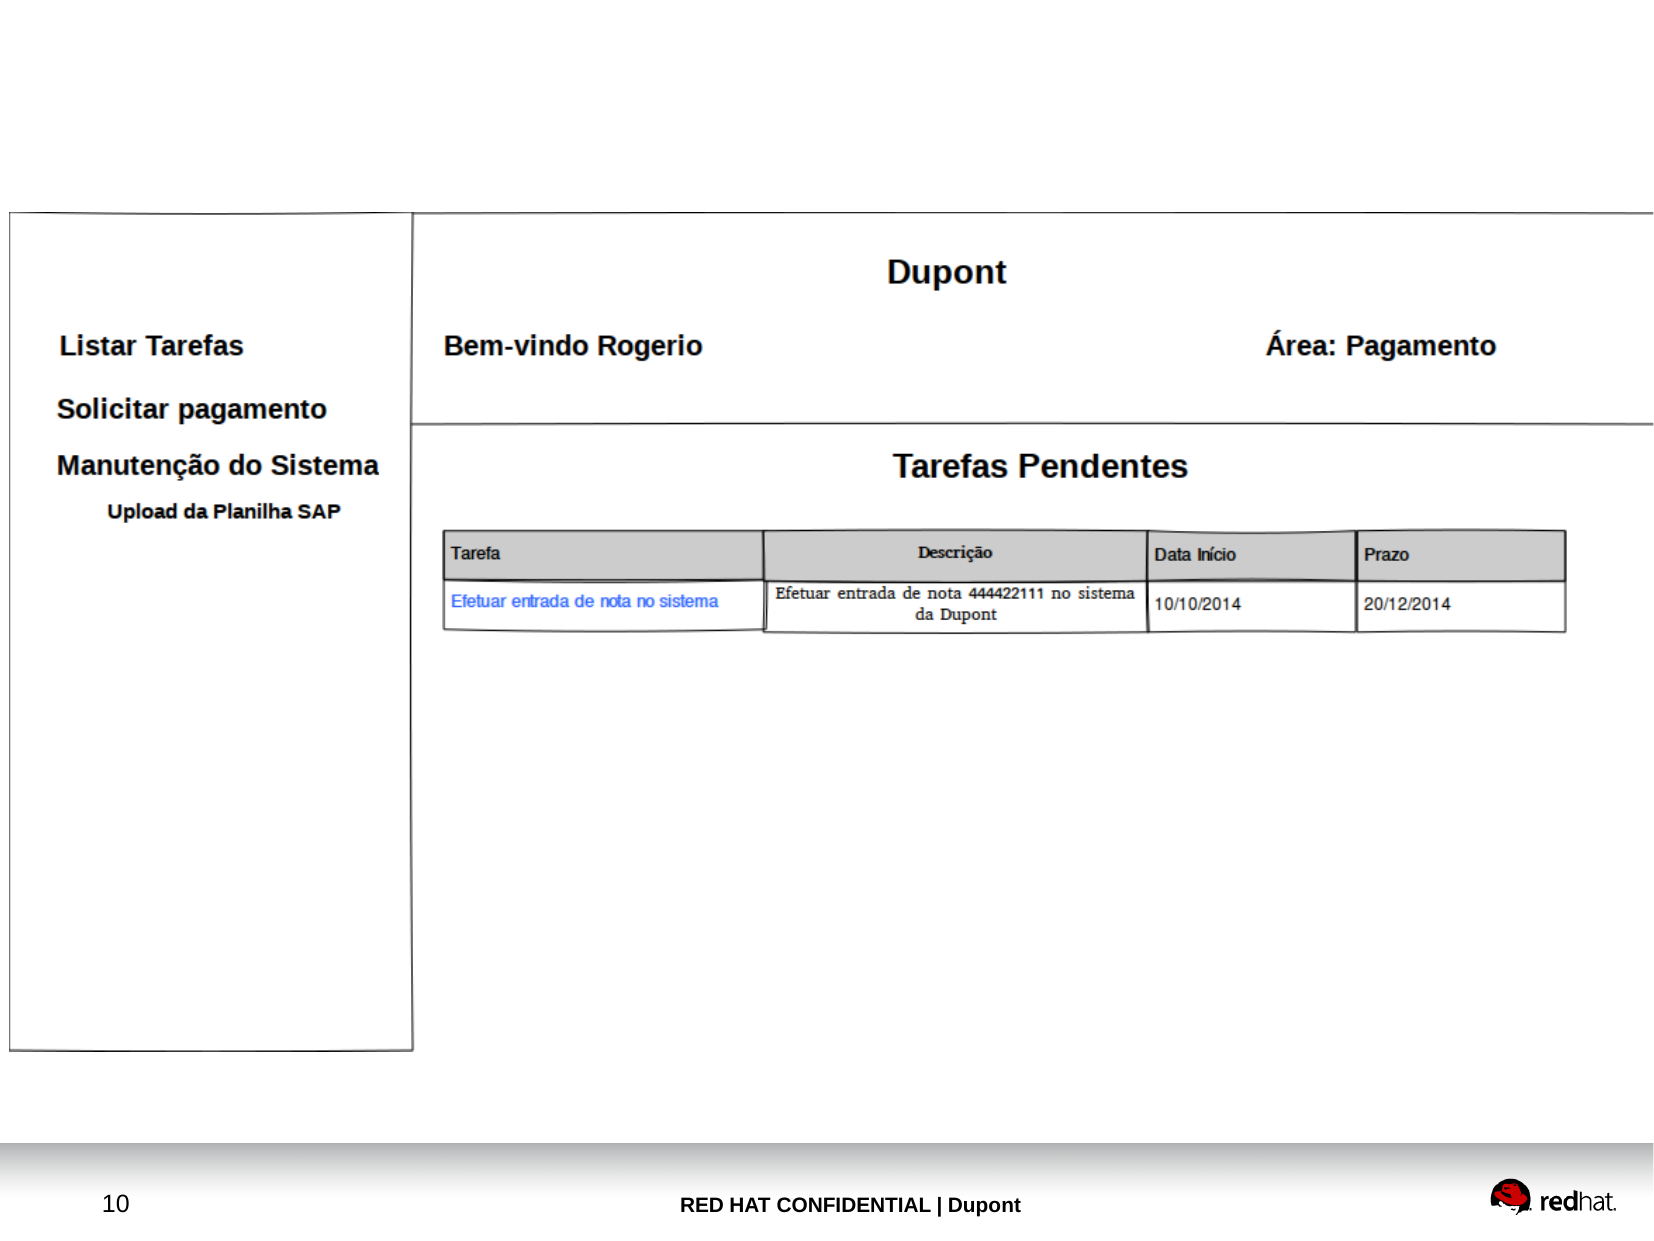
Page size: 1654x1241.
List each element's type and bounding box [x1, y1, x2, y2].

picture [0, 1143, 1654, 1241]
picture [9, 212, 1654, 1052]
